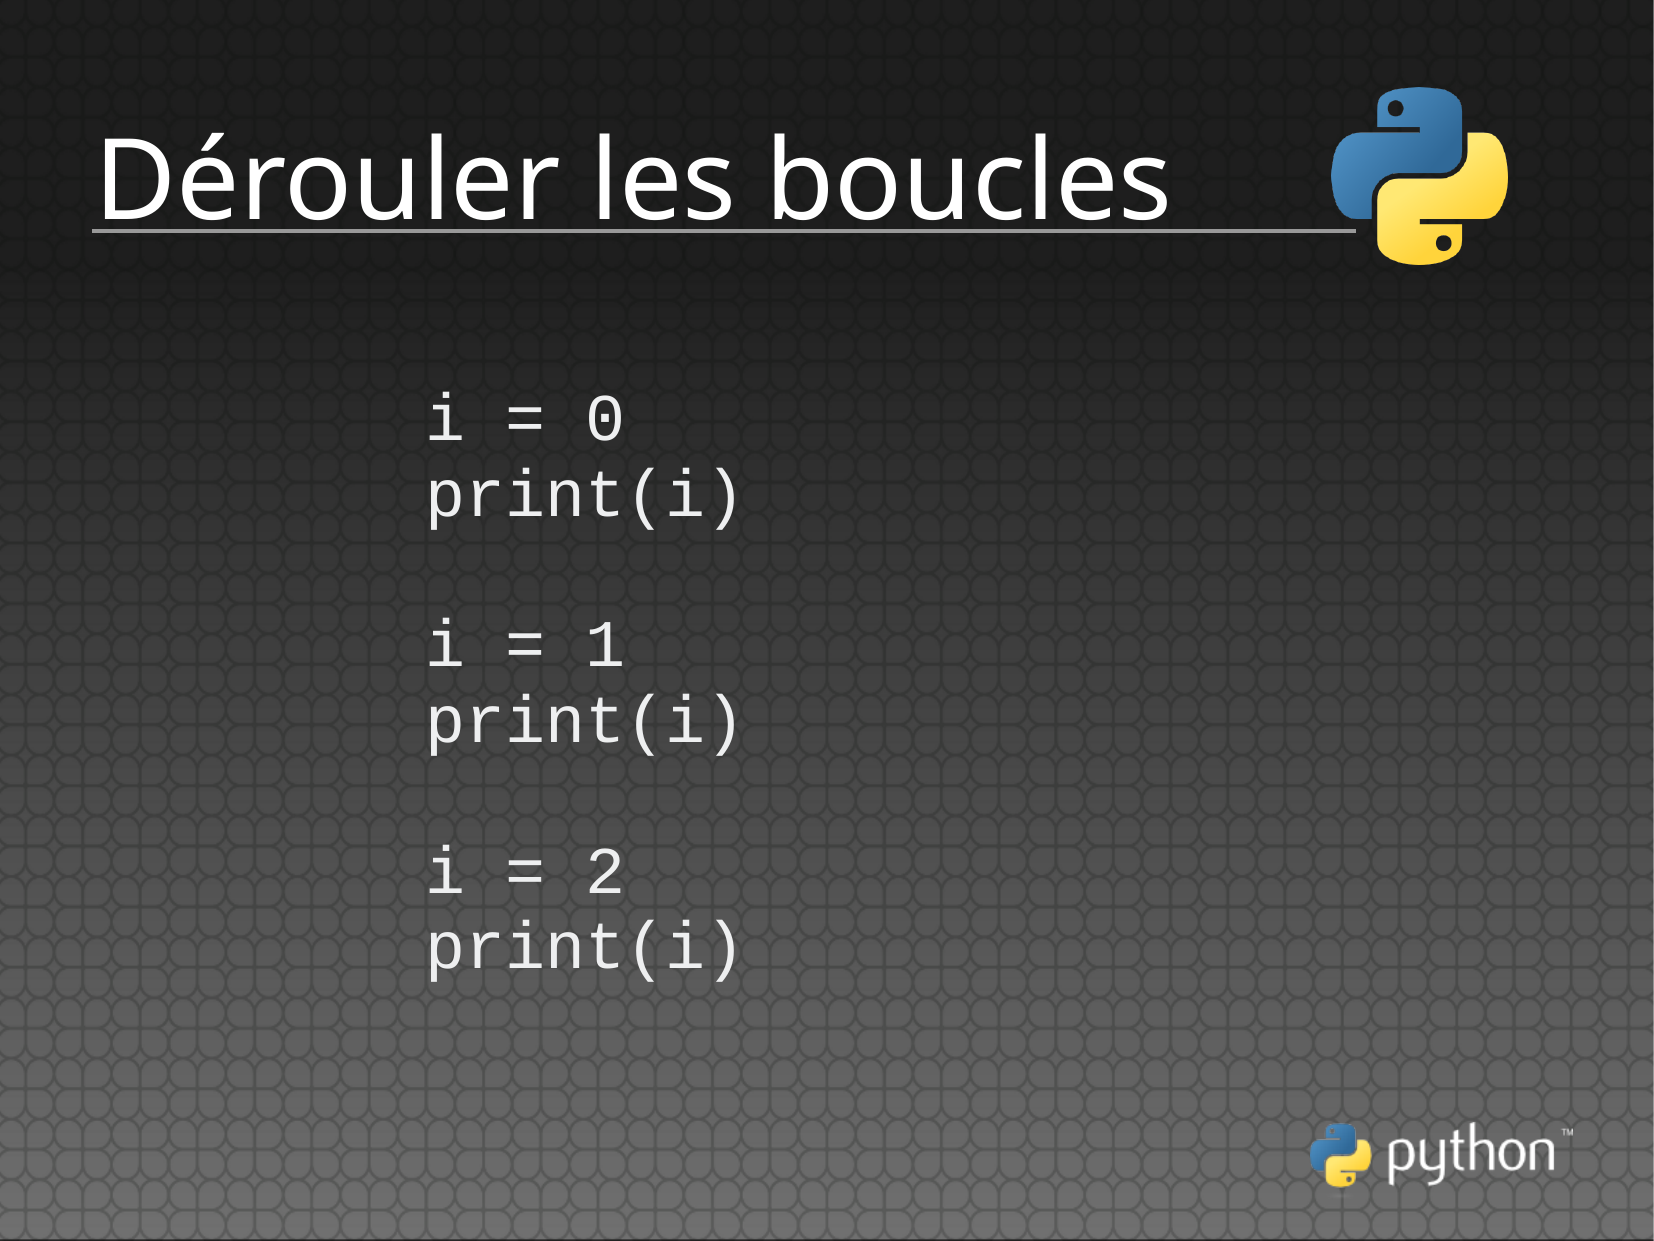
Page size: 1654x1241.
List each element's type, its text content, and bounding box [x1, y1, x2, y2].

title Dérouler les boucles [94, 100, 1426, 251]
list i = 0 print(i) i = 1 print(i) i = 2 print(i) [425, 384, 1597, 990]
picture [0, 0, 1654, 1241]
